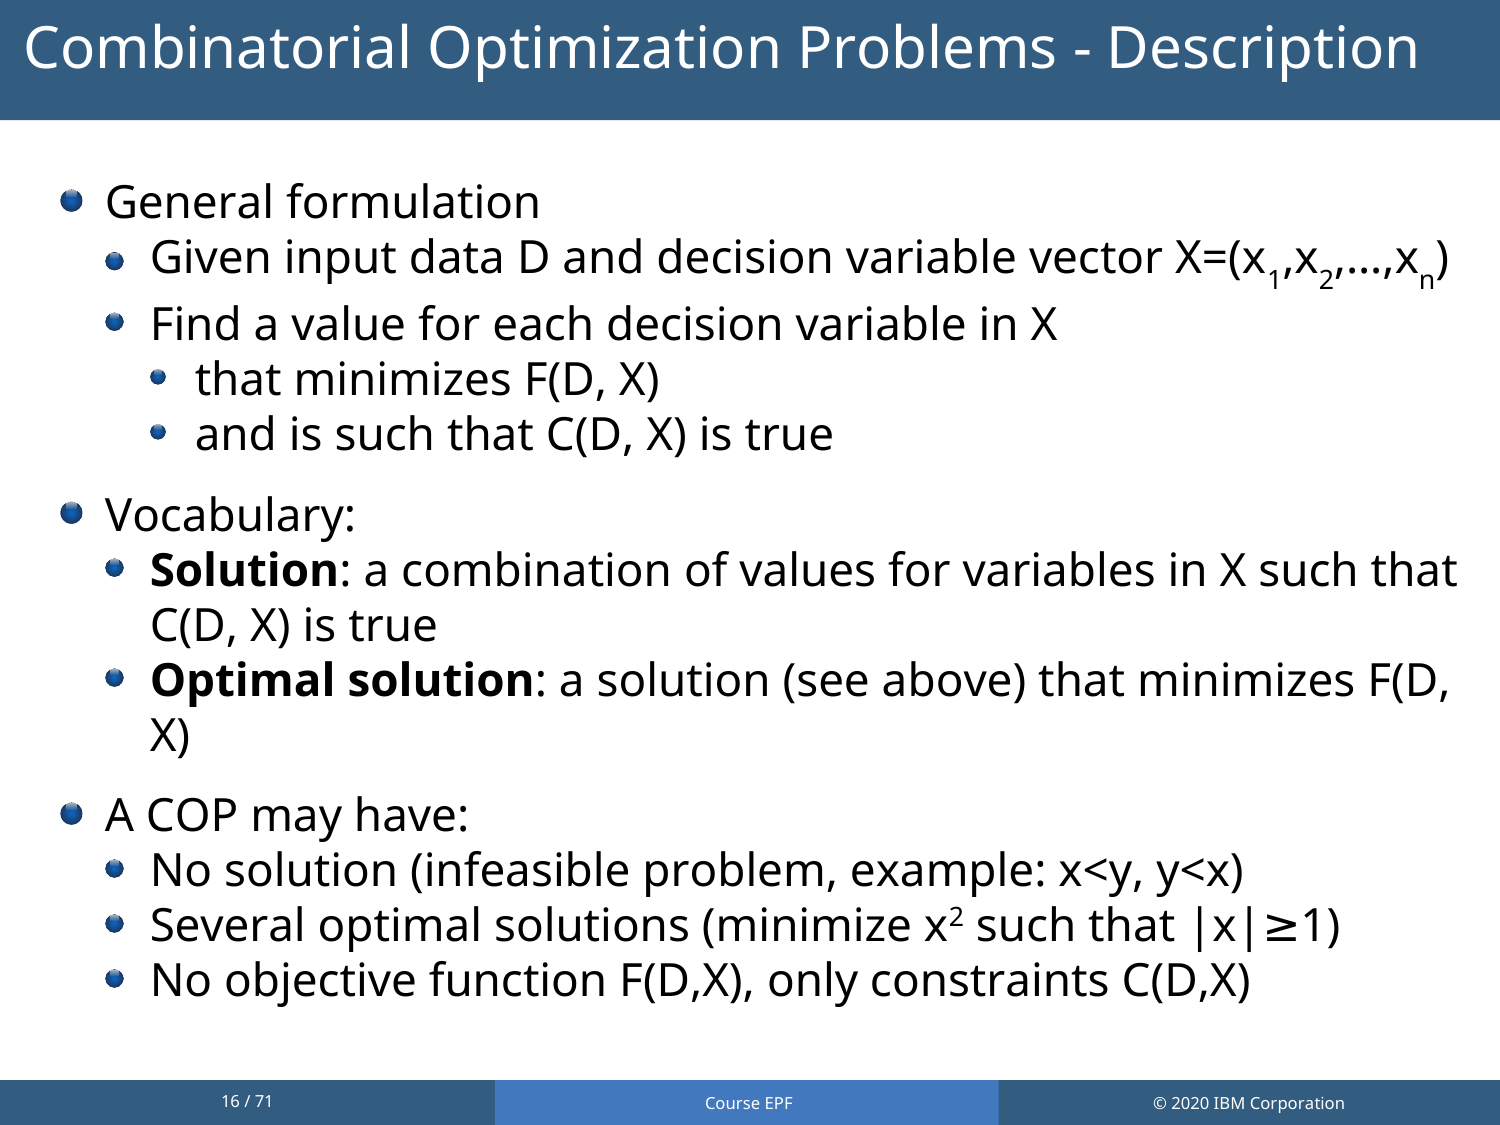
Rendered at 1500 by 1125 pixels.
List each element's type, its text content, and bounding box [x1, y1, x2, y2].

list General formulation Given input data D and decision variable vector X=(x1,x2,…,xn) Find a value for each decision variable in X that minimizes F(D, X) and is such that C(D, X) is true Vocabulary: Solution: a combination of values for variables in X such that C(D, X) is true Optimal solution: a solution (see above) that minimizes F(D, X) A COP may have: No solution (infeasible problem, example: x<y, y<x) Several optimal solutions (minimize x2 such that |x|≥1) No objective function F(D,X), only constraints C(D,X) [45, 165, 1500, 1036]
title Combinatorial Optimization Problems - Description [0, 0, 1500, 121]
